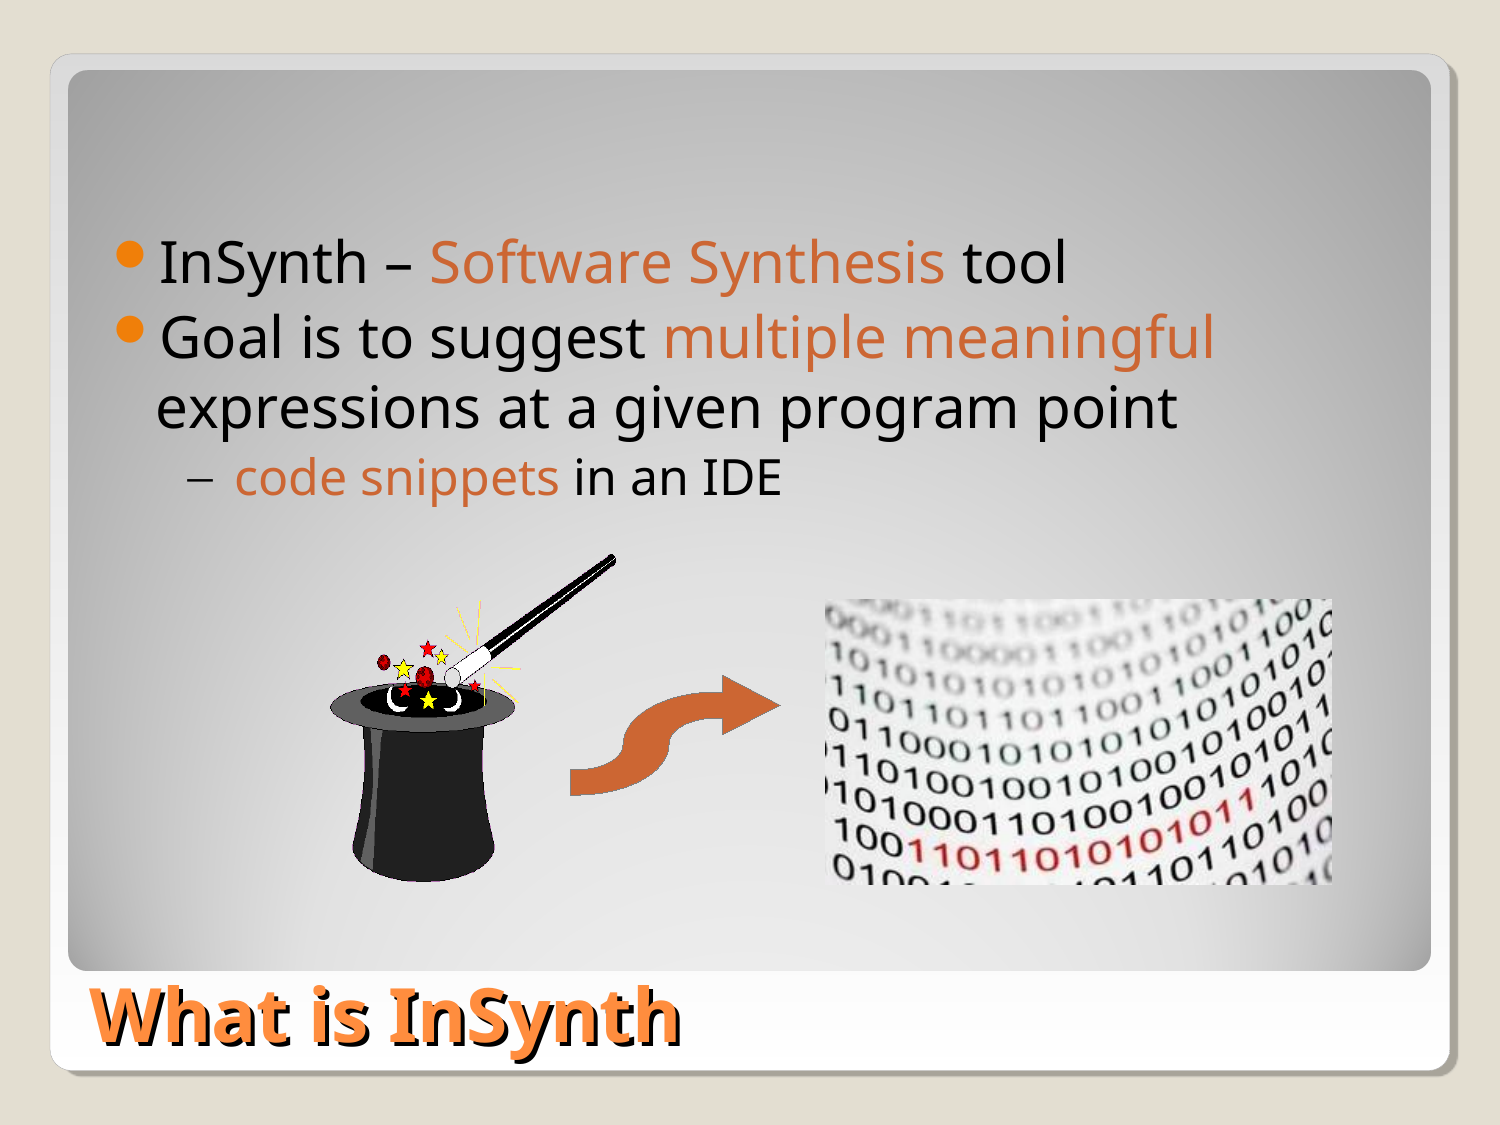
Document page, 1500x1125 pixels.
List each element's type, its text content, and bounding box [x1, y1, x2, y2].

text_box InSynth – Software Synthesis tool Goal is to suggest multiple meaningful expressions at a given program point code snippets in an IDE [82, 209, 1426, 529]
picture [67, 69, 1432, 972]
text_box What is InSynth [75, 892, 1418, 1066]
text_box [616, 675, 781, 791]
